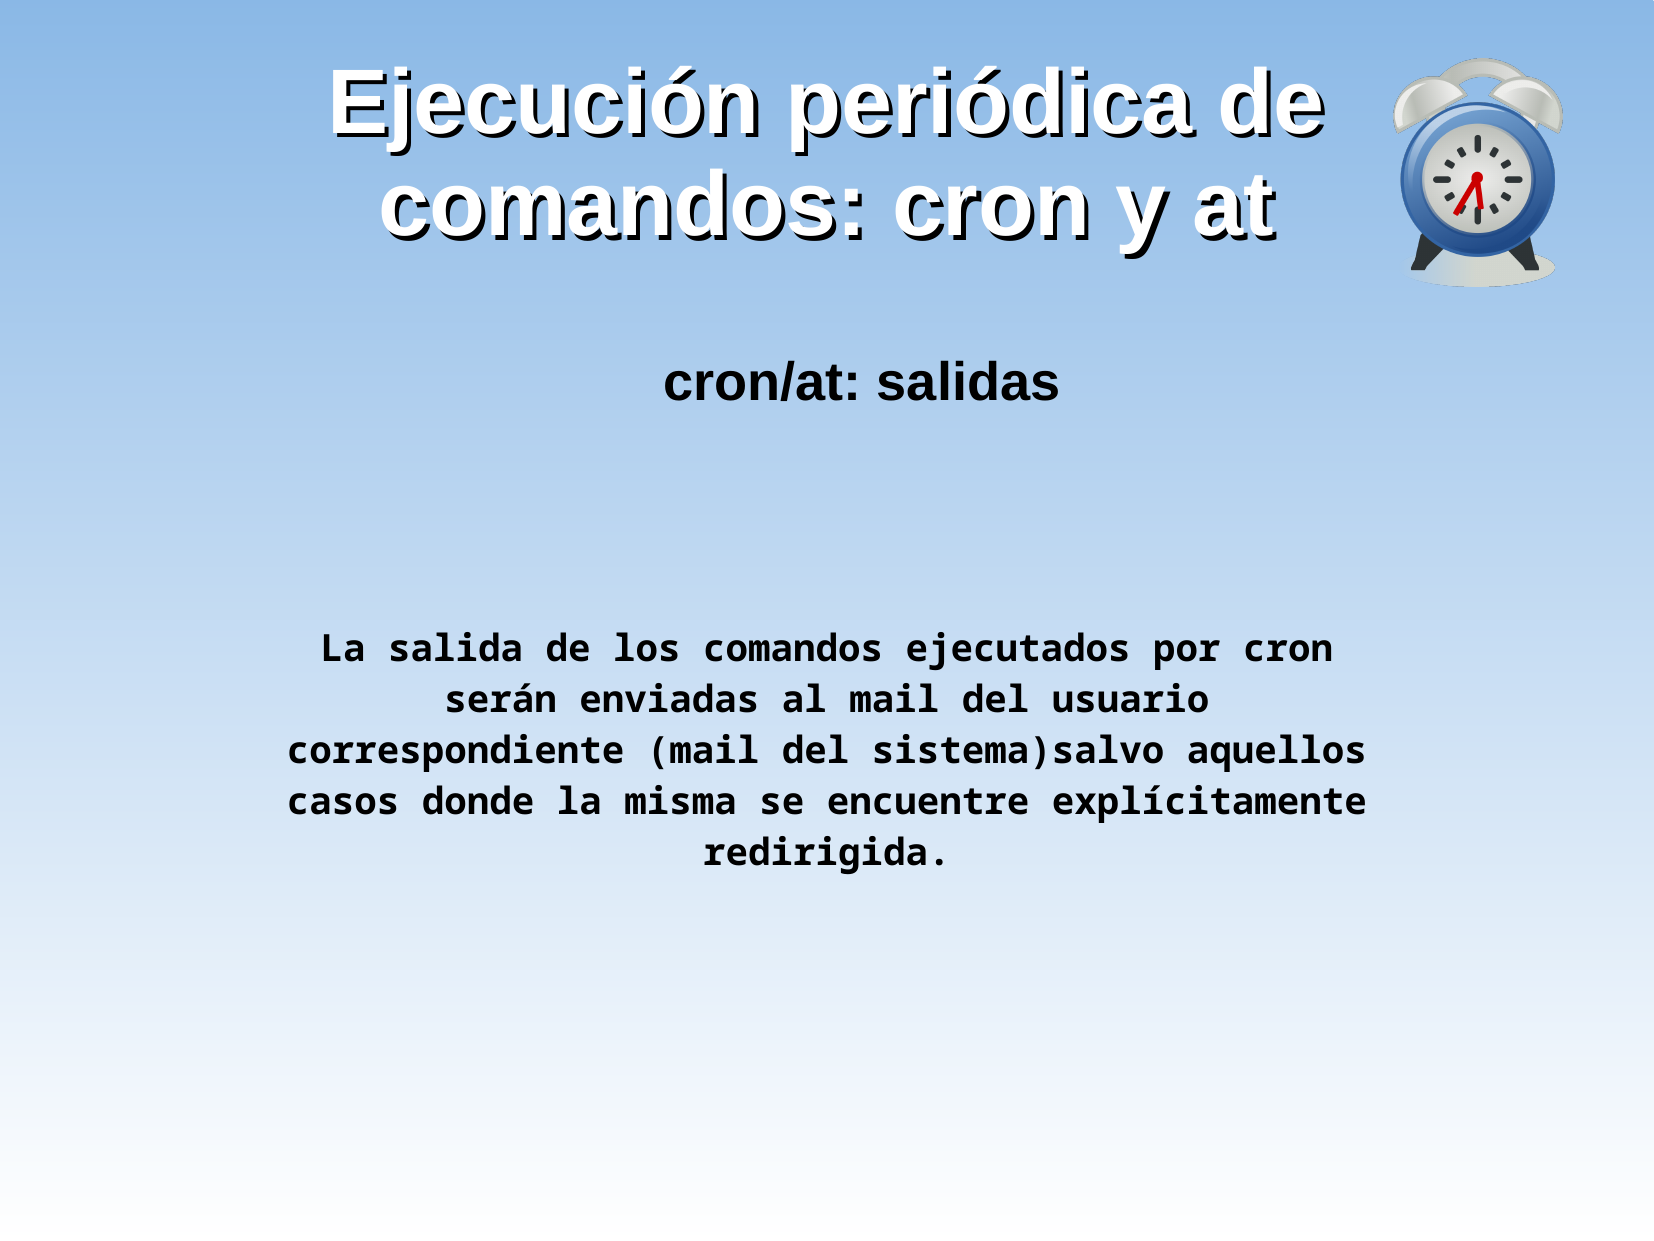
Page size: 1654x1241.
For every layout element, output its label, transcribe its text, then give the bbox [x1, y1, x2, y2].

title Ejecución periódica de comandos: cron y at [82, 49, 1571, 257]
picture [1393, 58, 1563, 287]
list cron/at: salidas [53, 351, 1601, 438]
list [129, 438, 1524, 842]
text_box La salida de los comandos ejecutados por cron serán enviadas al mail del usuario correspondiente (mail del sistema)salvo aquellos casos donde la misma se encuentre explícitamente redirigida. [256, 614, 1397, 844]
